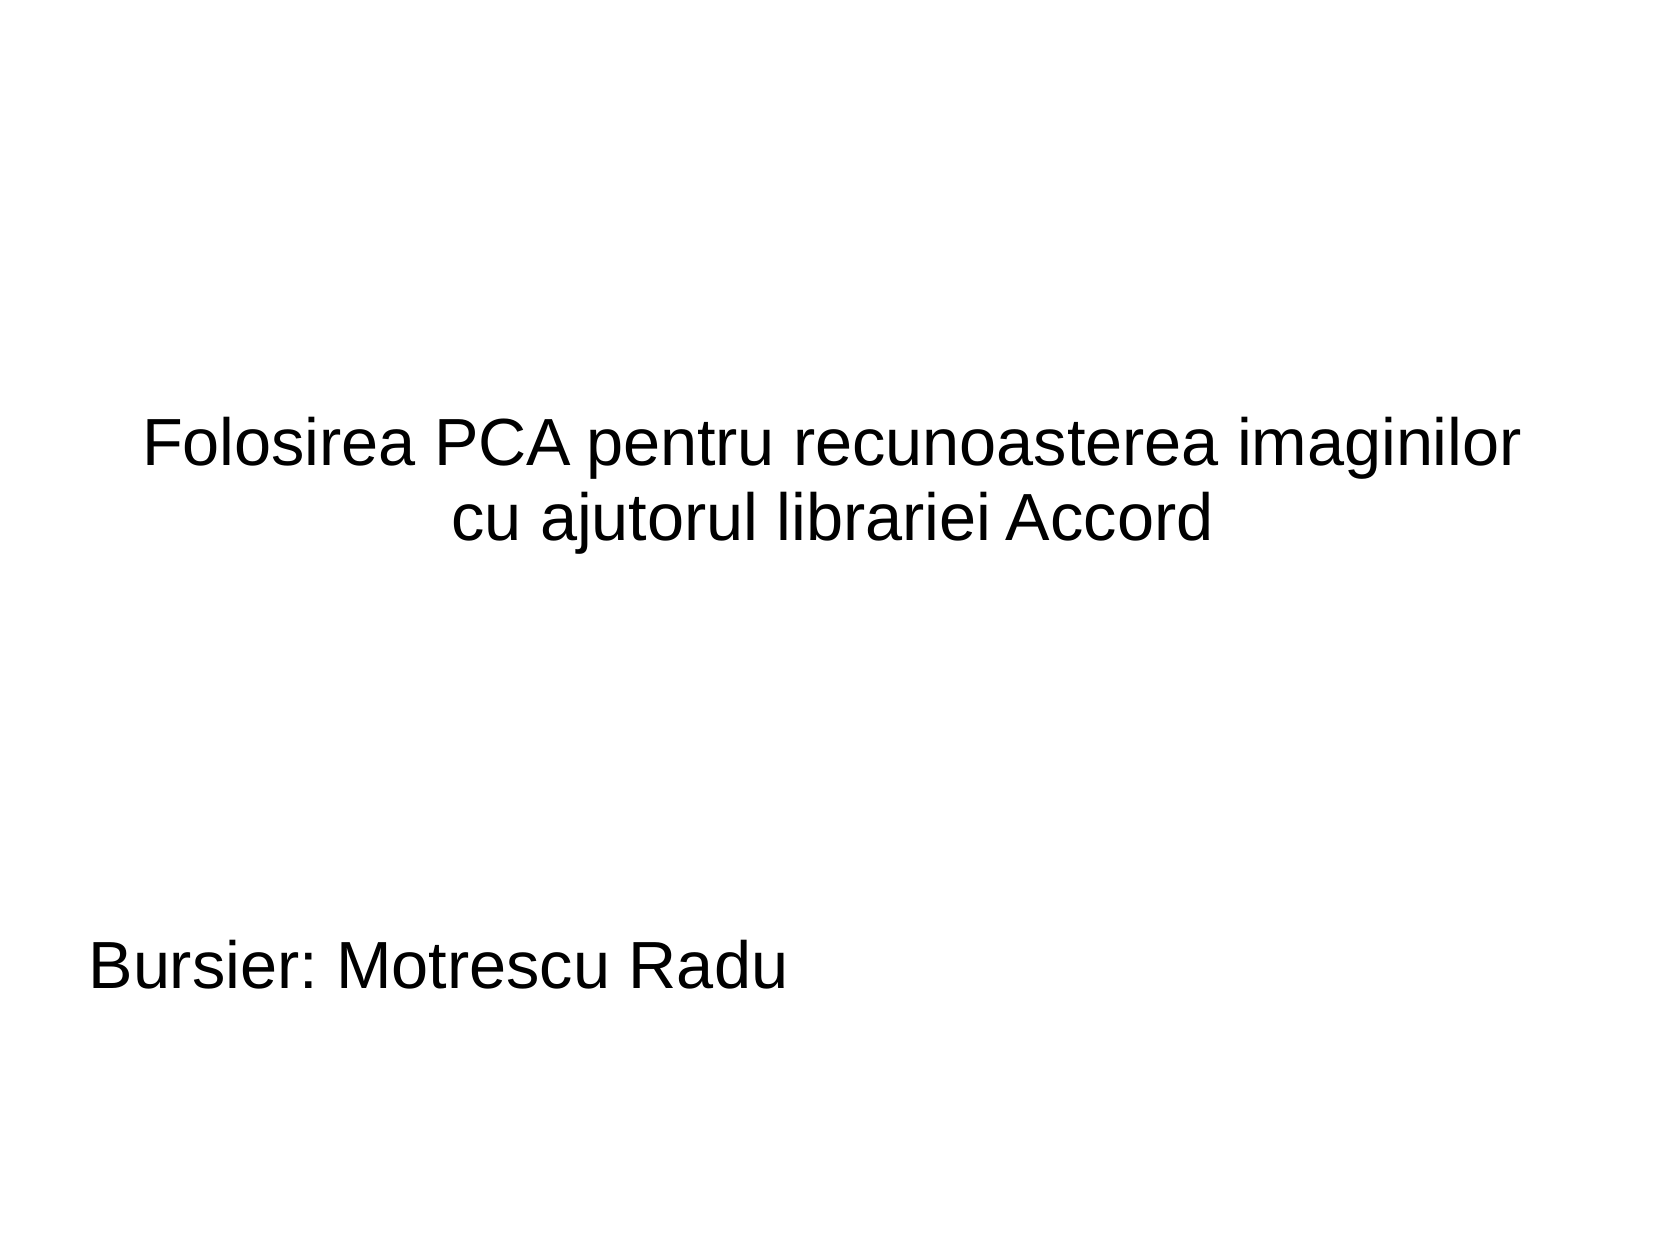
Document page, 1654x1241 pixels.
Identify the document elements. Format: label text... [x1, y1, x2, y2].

subtitle Folosirea PCA pentru recunoasterea imaginilor cu ajutorul librariei Accord Bursier: Motrescu Radu [88, 118, 1577, 1079]
